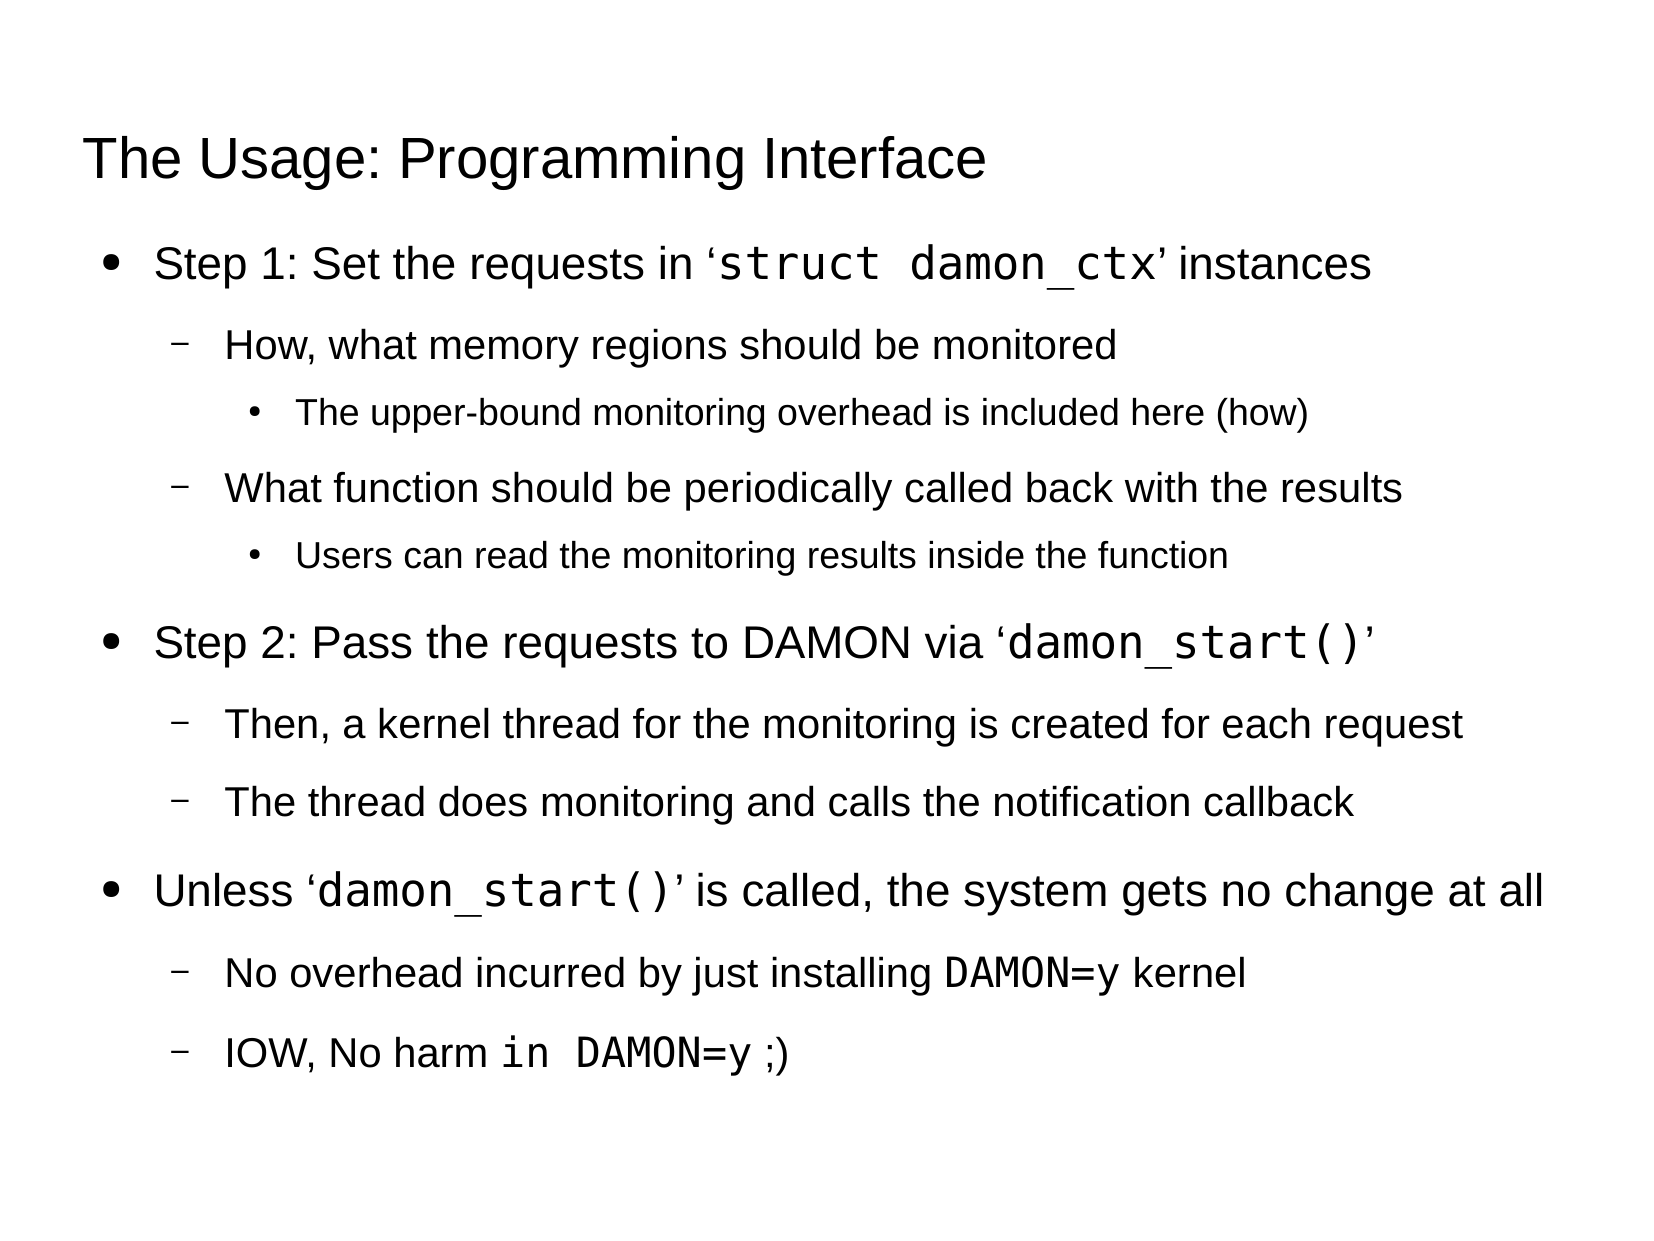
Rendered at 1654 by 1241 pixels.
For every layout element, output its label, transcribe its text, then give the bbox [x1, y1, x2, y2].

title The Usage: Programming Interface [82, 108, 1571, 210]
list Step 1: Set the requests in ‘struct damon_ctx’ instances How, what memory regions should be monitored The upper-bound monitoring overhead is included here (how) What function should be periodically called back with the results Users can read the monitoring results inside the function Step 2: Pass the requests to DAMON via ‘damon_start()’ Then, a kernel thread for the monitoring is created for each request The thread does monitoring and calls the notification callback Unless ‘damon_start()’ is called, the system gets no change at all No overhead incurred by just installing DAMON=y kernel IOW, No harm in DAMON=y ;) [82, 236, 1571, 1111]
